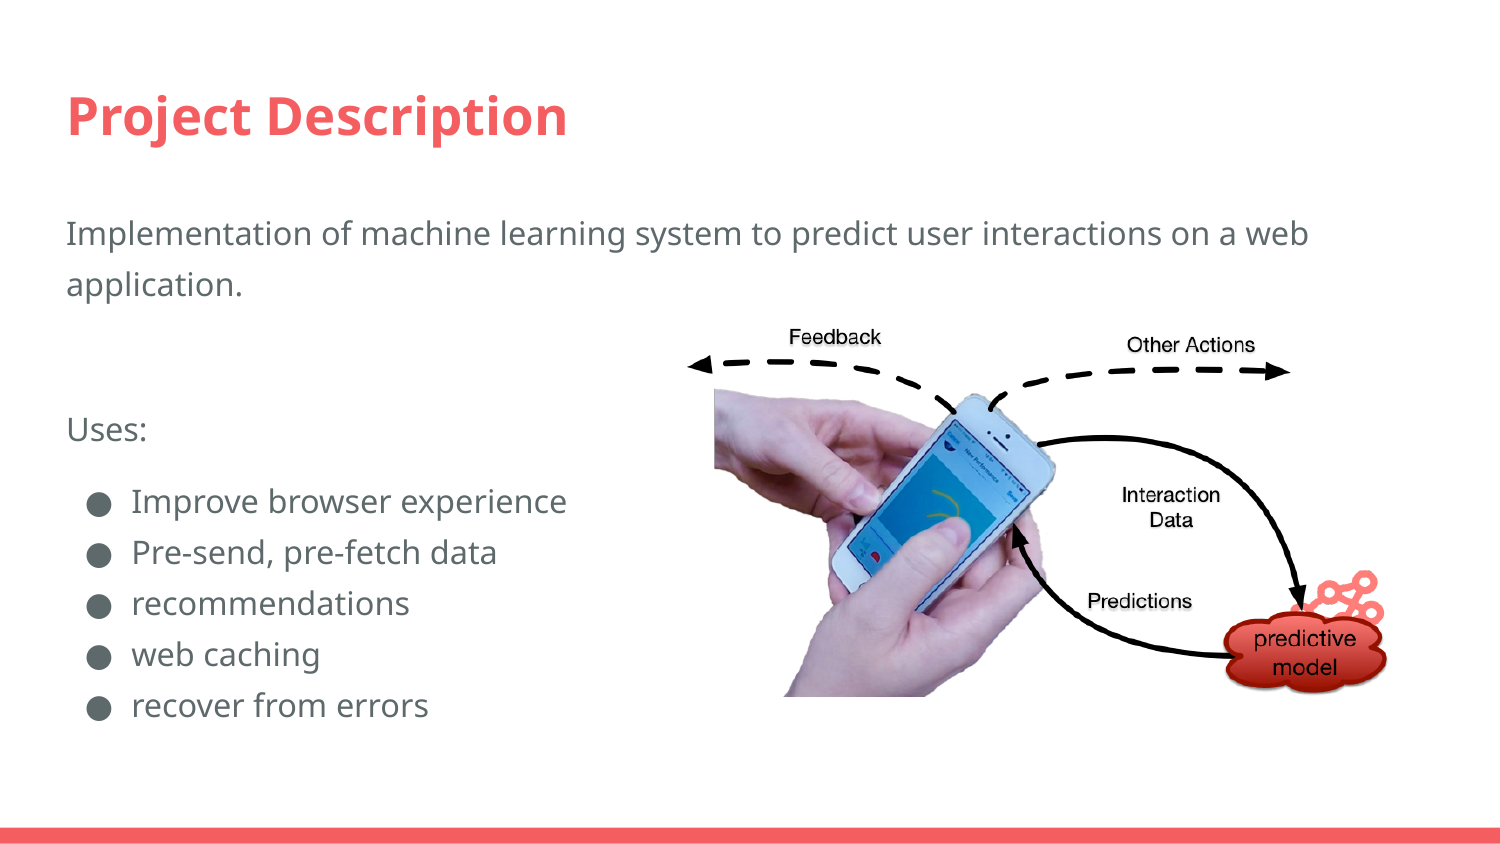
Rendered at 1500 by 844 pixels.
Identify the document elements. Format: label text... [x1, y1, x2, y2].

title Project Description [51, 64, 1449, 167]
picture [660, 312, 1392, 707]
list Implementation of machine learning system to predict user interactions on a web application. Uses: Improve browser experience Pre-send, pre-fetch data recommendations web caching recover from errors [51, 189, 1449, 750]
